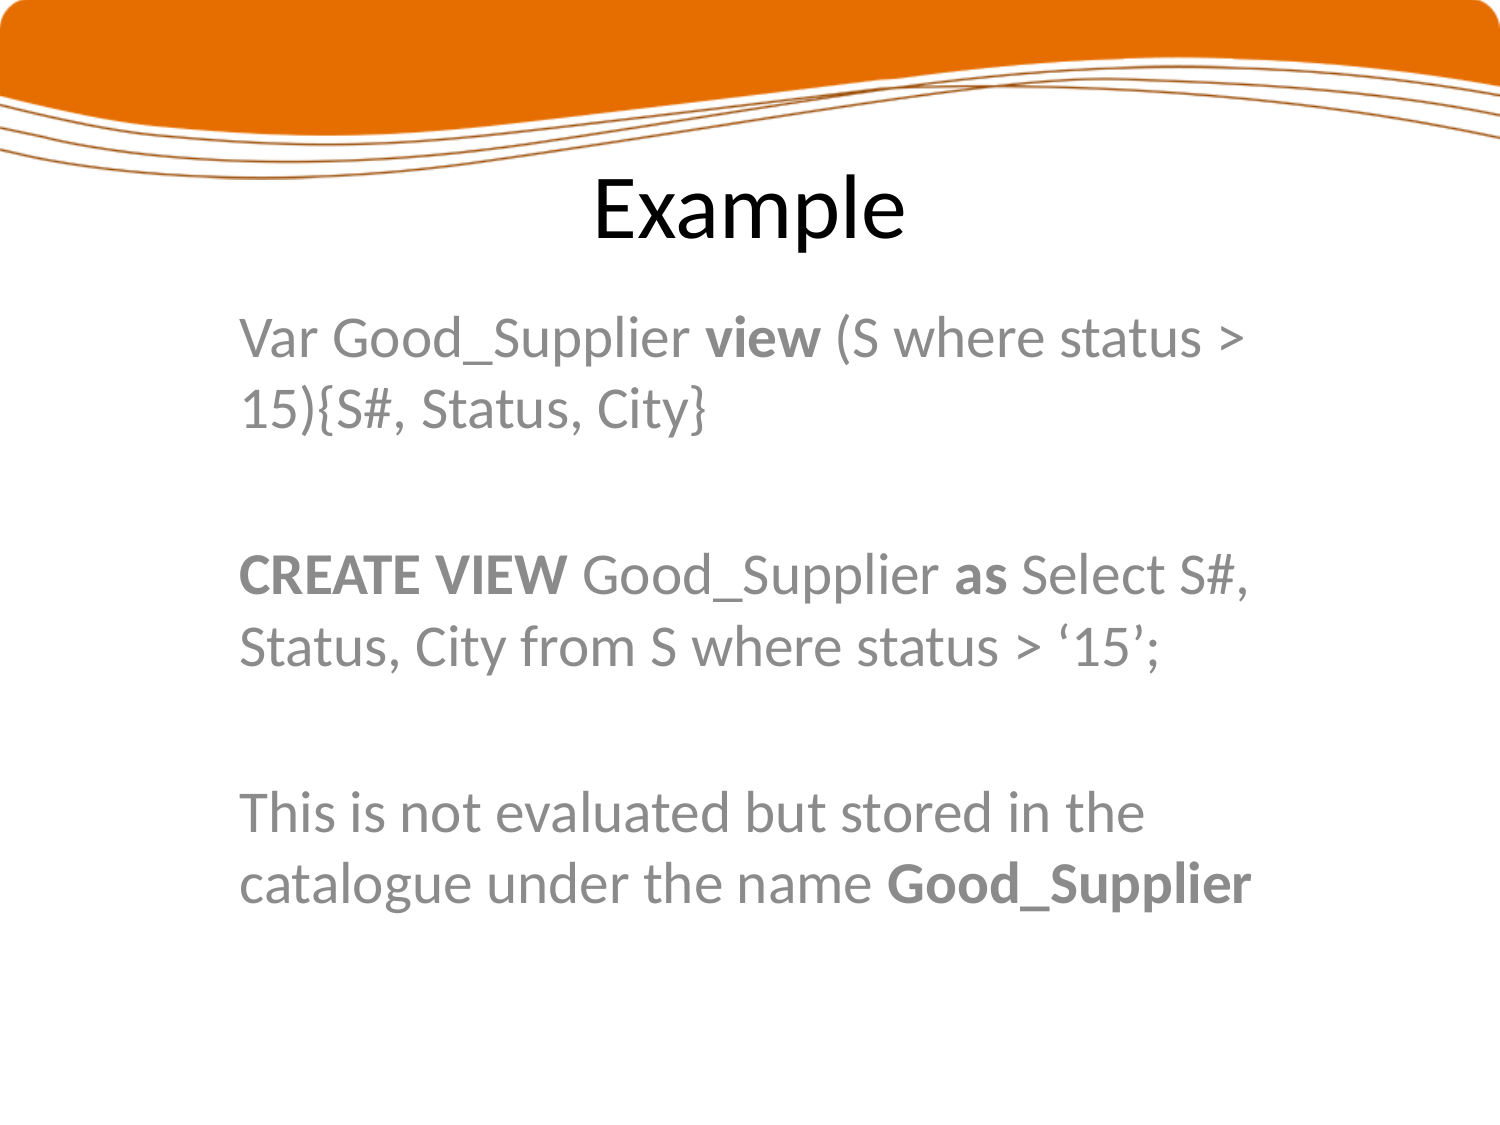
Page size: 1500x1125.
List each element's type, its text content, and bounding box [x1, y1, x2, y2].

text_box Var Good_Supplier view (S where status > 15){S#, Status, City} CREATE VIEW Good_Supplier as Select S#, Status, City from S where status > ‘15’; This is not evaluated but stored in the catalogue under the name Good_Supplier [225, 290, 1275, 988]
picture [0, 0, 1500, 180]
text_box Example [75, 125, 1425, 279]
